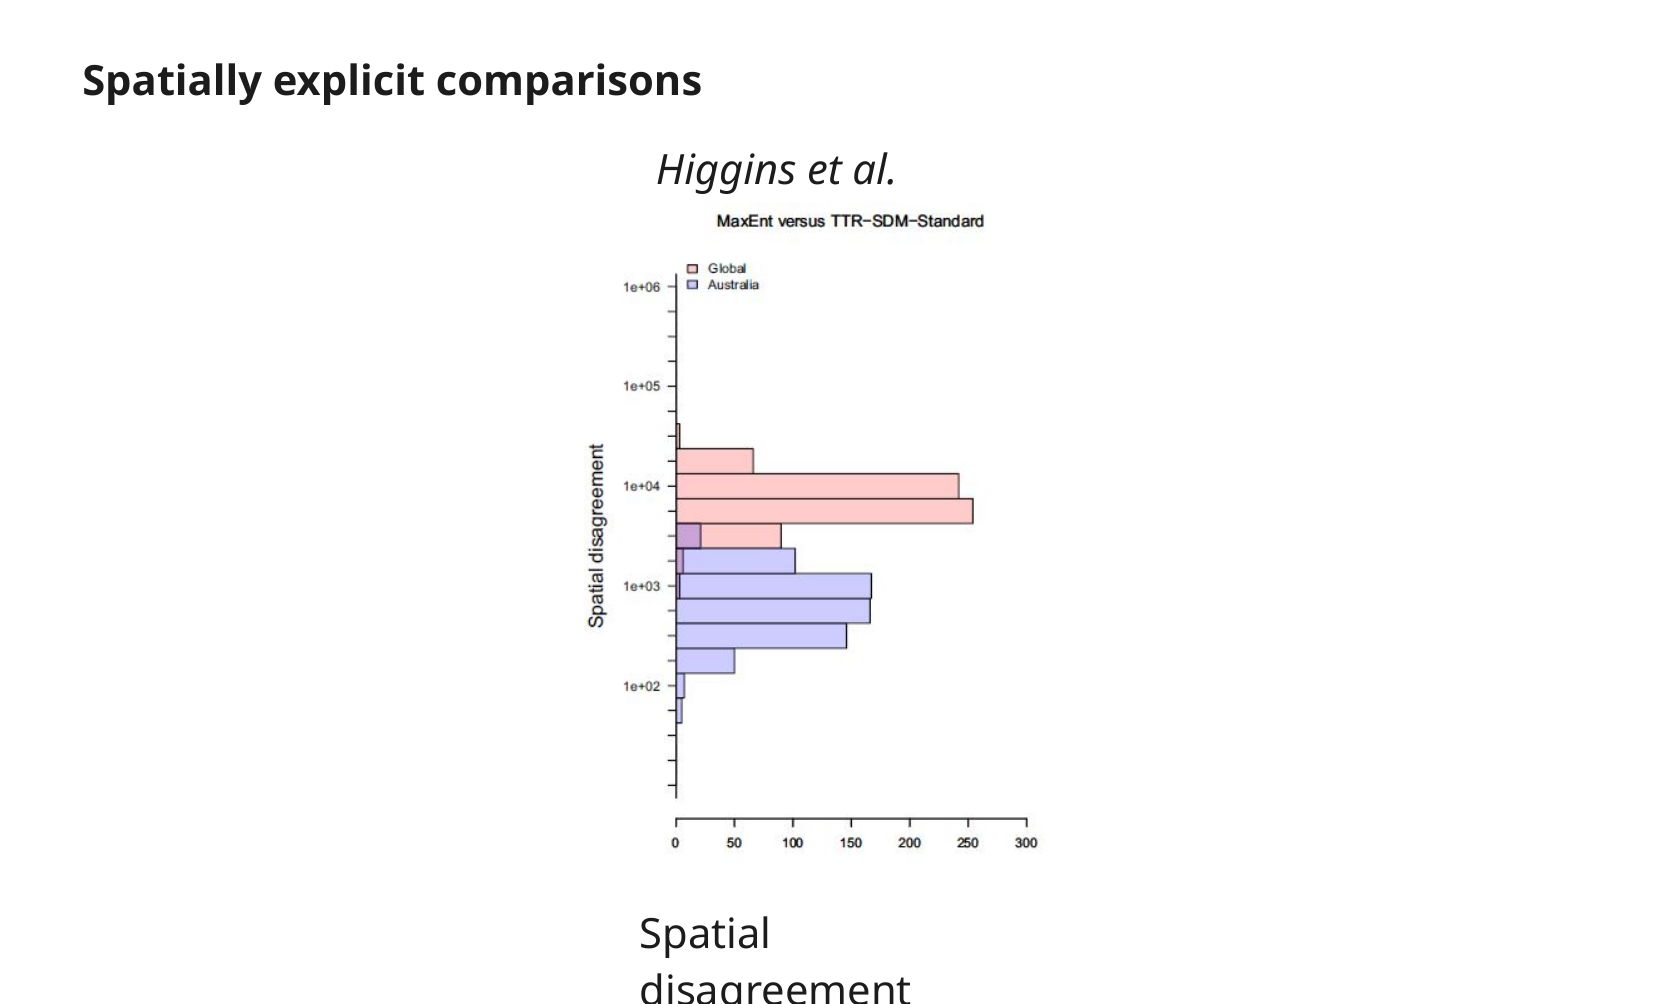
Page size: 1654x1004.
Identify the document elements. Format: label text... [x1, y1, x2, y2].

text_box Higgins et al. (2020) [655, 139, 993, 203]
text_box Spatially explicit comparisons [82, 51, 1571, 130]
text_box Spatial disagreement [639, 903, 1009, 983]
picture [584, 203, 1064, 871]
